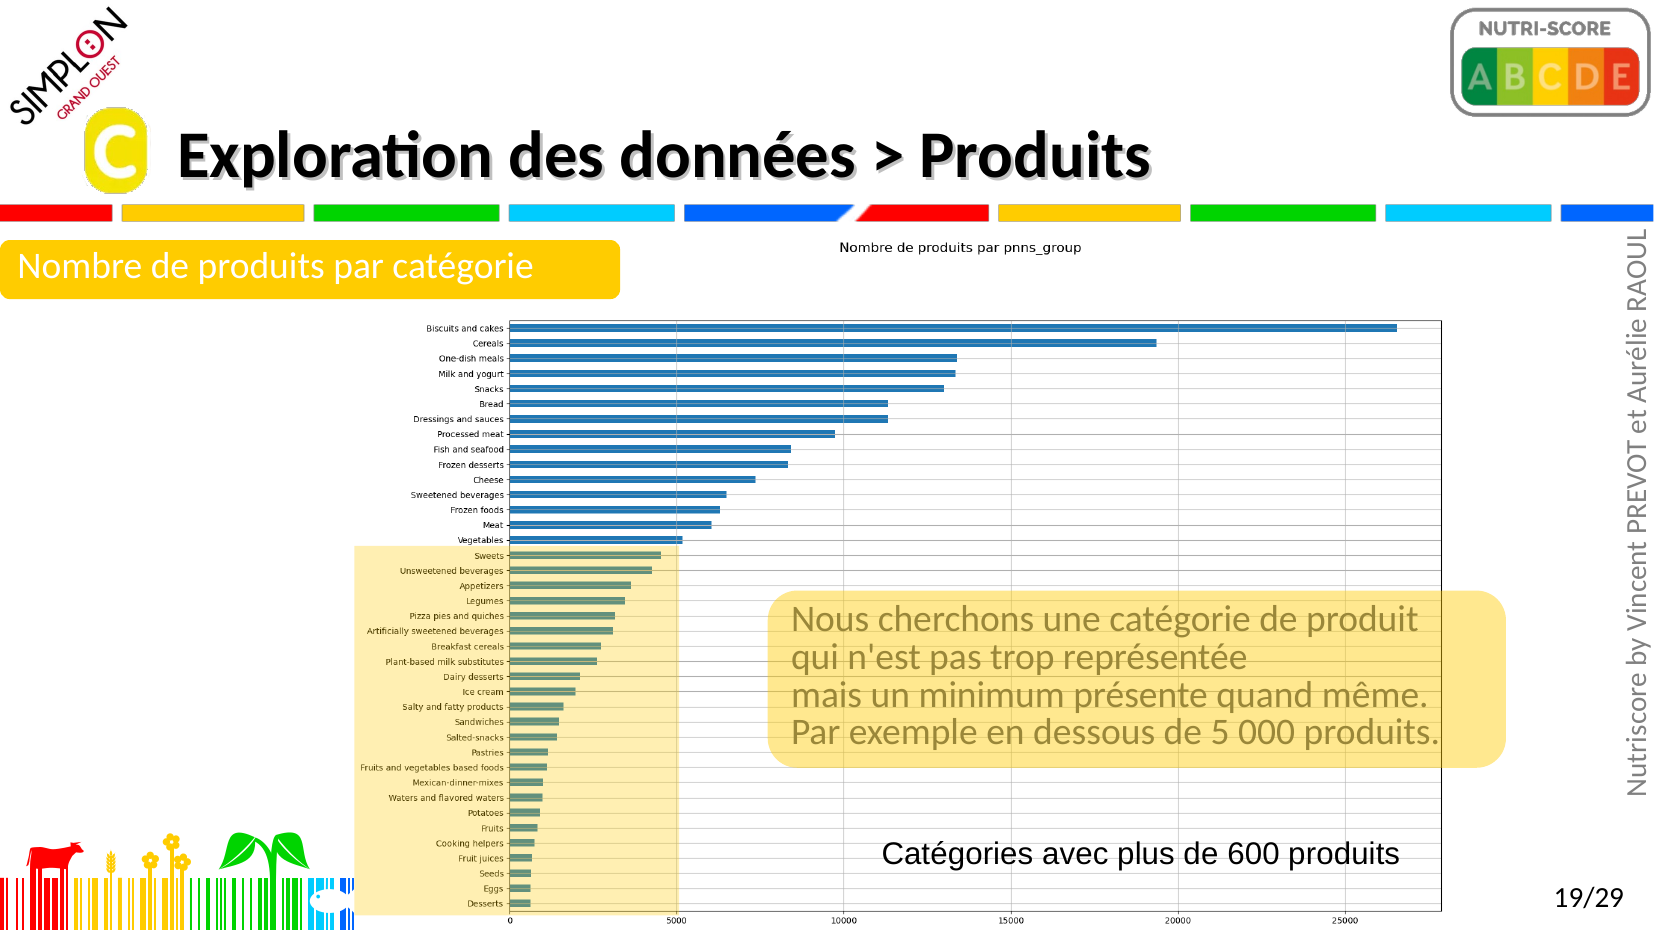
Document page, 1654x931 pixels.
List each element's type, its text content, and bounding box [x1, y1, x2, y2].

picture [0, 200, 1654, 225]
picture [82, 106, 151, 195]
text_box Catégories avec plus de 600 produits [866, 829, 1536, 886]
text_box Nombre de produits par catégorie [0, 240, 621, 300]
picture [2, 2, 147, 147]
picture [1448, 4, 1654, 119]
text_box [354, 545, 680, 916]
text_box Nous cherchons une catégorie de produit qui n'est pas trop représentée mais un minimum présente quand même. Par exemple en dessous de 5 000 produits. [767, 590, 1506, 768]
picture [0, 236, 1447, 931]
title Exploration des données > Produits [177, 108, 1571, 213]
